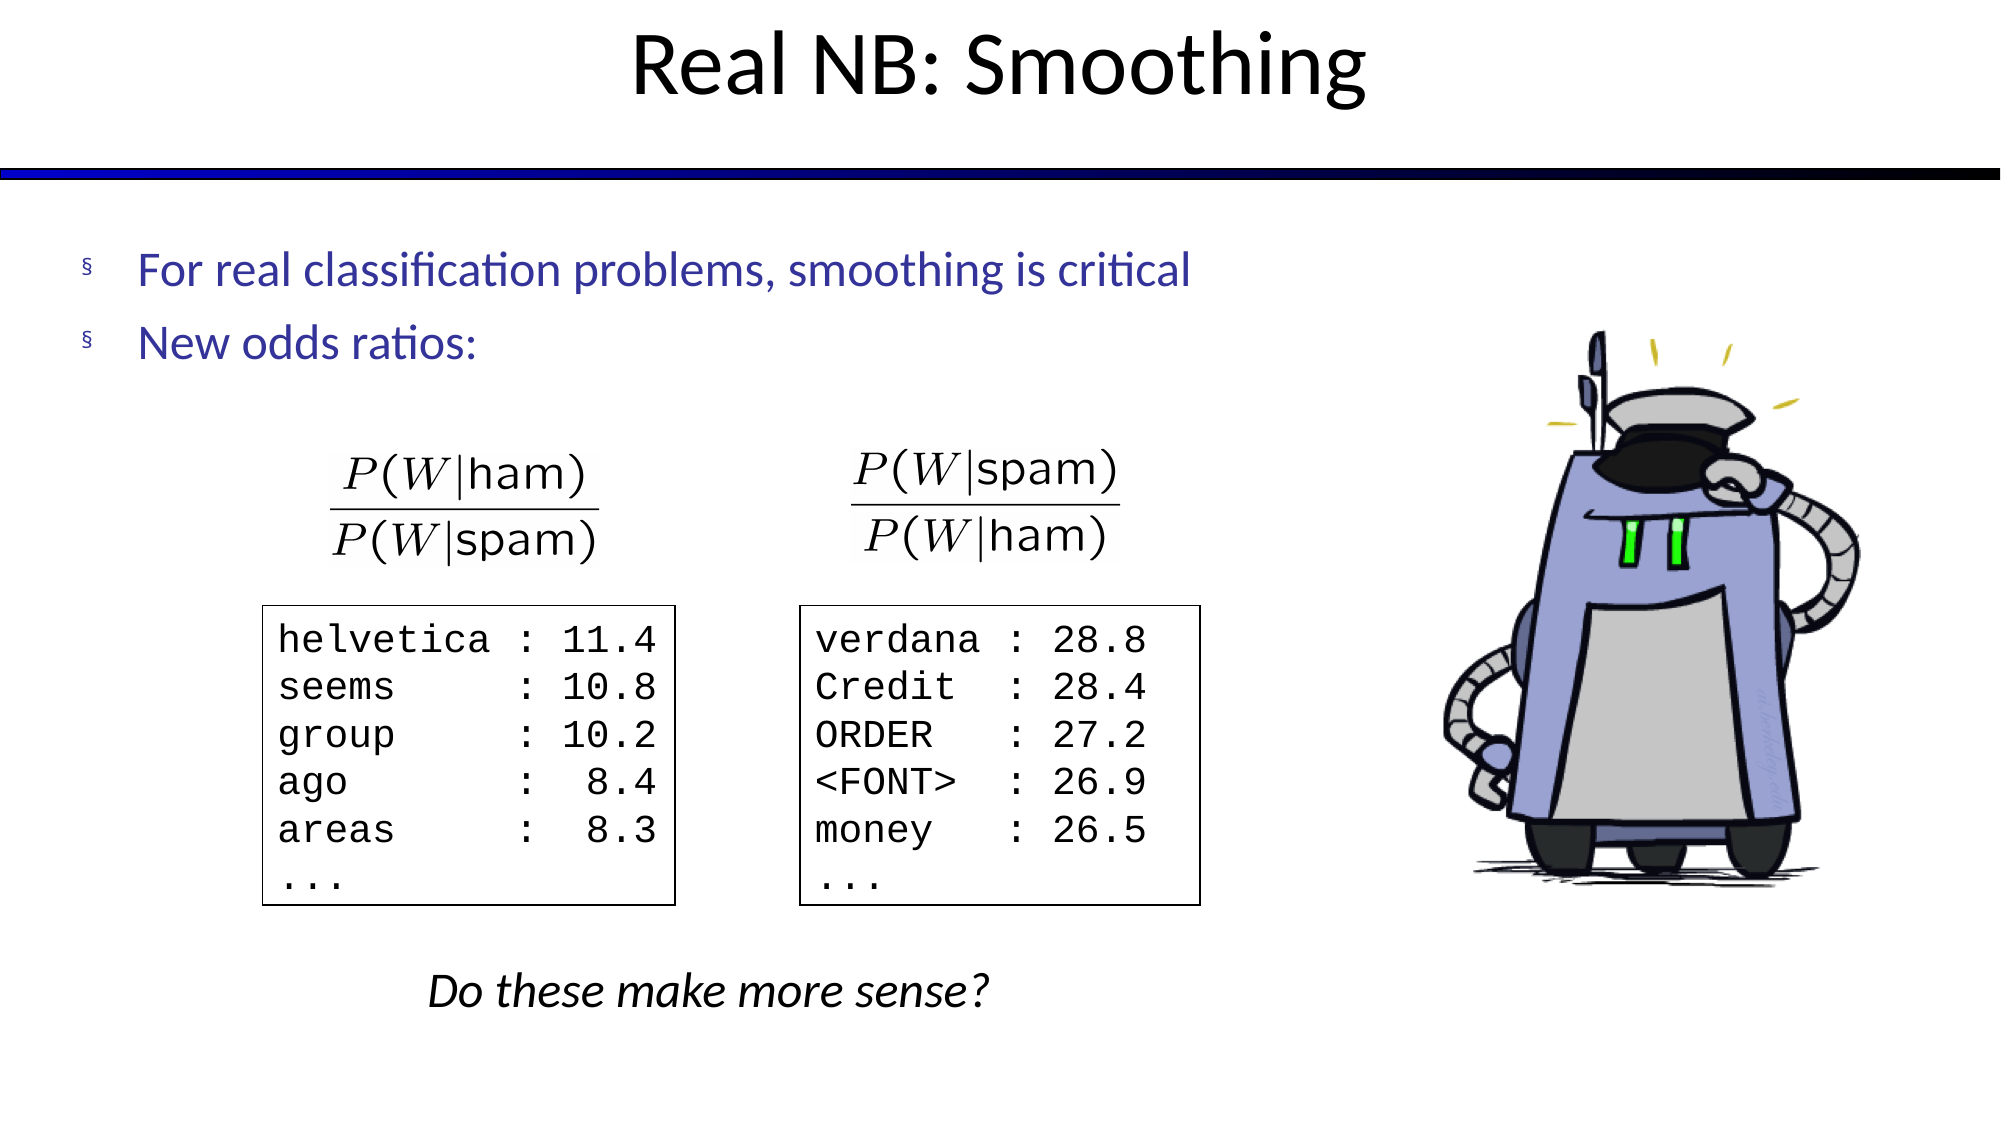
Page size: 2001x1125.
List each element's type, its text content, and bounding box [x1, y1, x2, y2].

picture [1368, 212, 1919, 979]
picture [329, 453, 600, 568]
list For real classification problems, smoothing is critical New odds ratios: [66, 229, 1934, 1005]
title Real NB: Smoothing [0, 0, 2000, 184]
text_box helvetica : 11.4 seems : 10.8 group : 10.2 ago : 8.4 areas : 8.3 ... [262, 605, 675, 906]
text_box verdana : 28.8 Credit : 28.4 ORDER : 27.2 <FONT> : 26.9 money : 26.5 ... [800, 605, 1200, 906]
text_box Do these make more sense? [412, 949, 1113, 1025]
picture [850, 448, 1121, 564]
